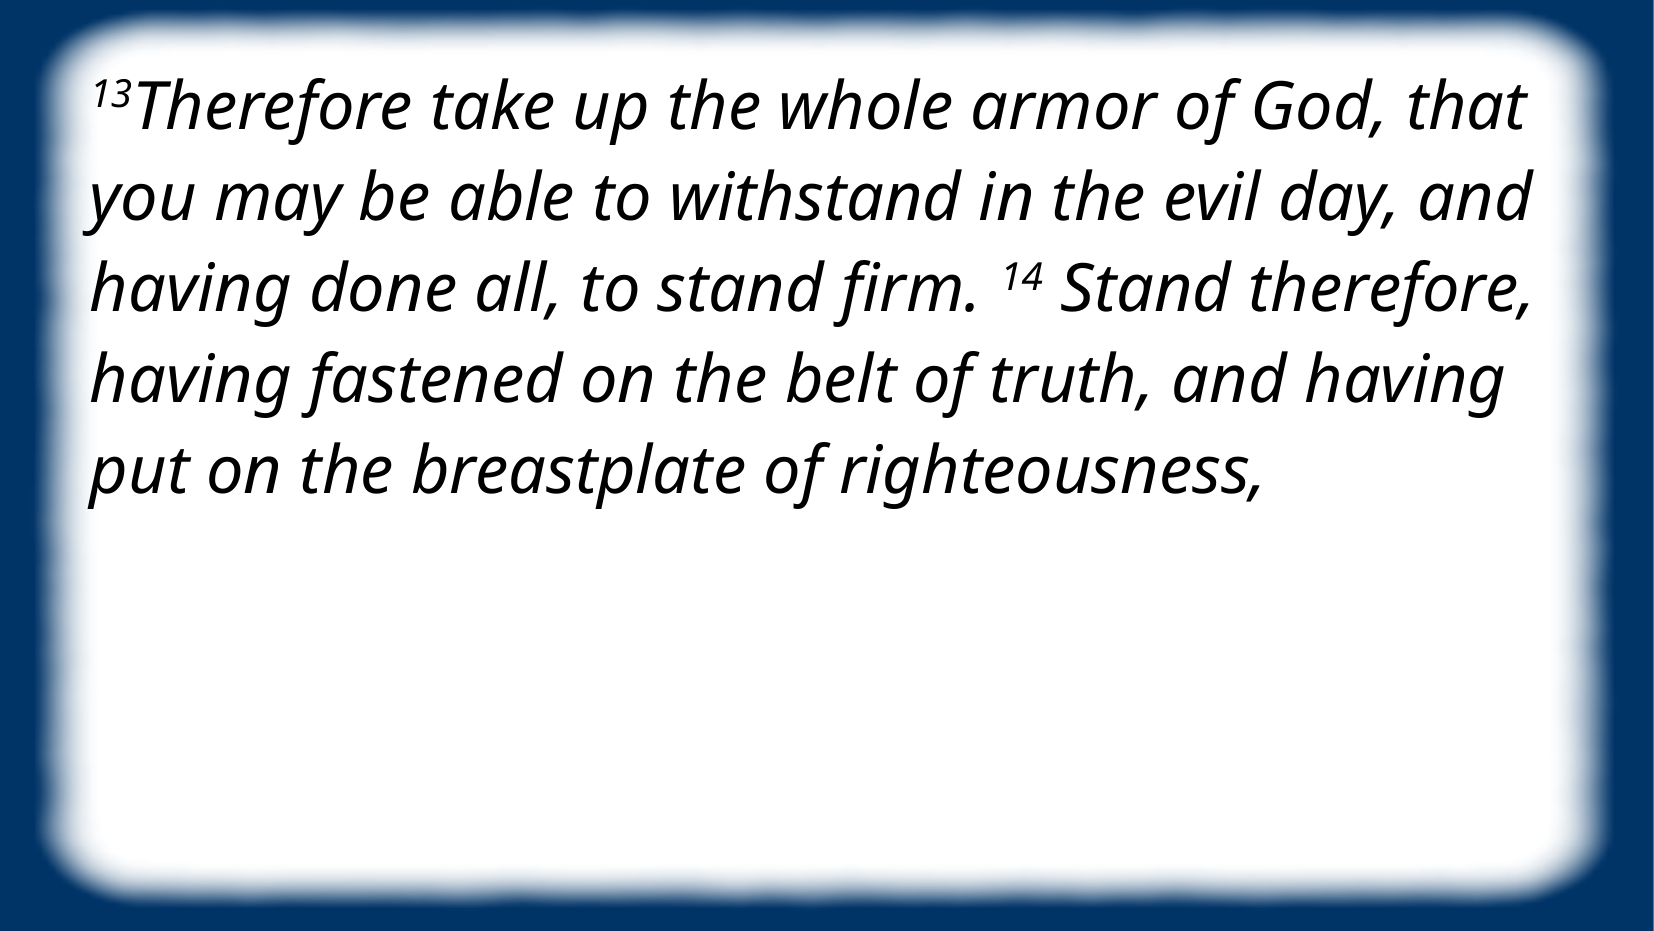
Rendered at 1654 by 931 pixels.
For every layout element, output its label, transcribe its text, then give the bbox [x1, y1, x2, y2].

picture [0, 0, 1654, 931]
text_box 13Therefore take up the whole armor of God, that you may be able to withstand in the evil day, and having done all, to stand firm. 14 Stand therefore, having fastened on the belt of truth, and having put on the breastplate of righteousness, [75, 51, 1591, 511]
